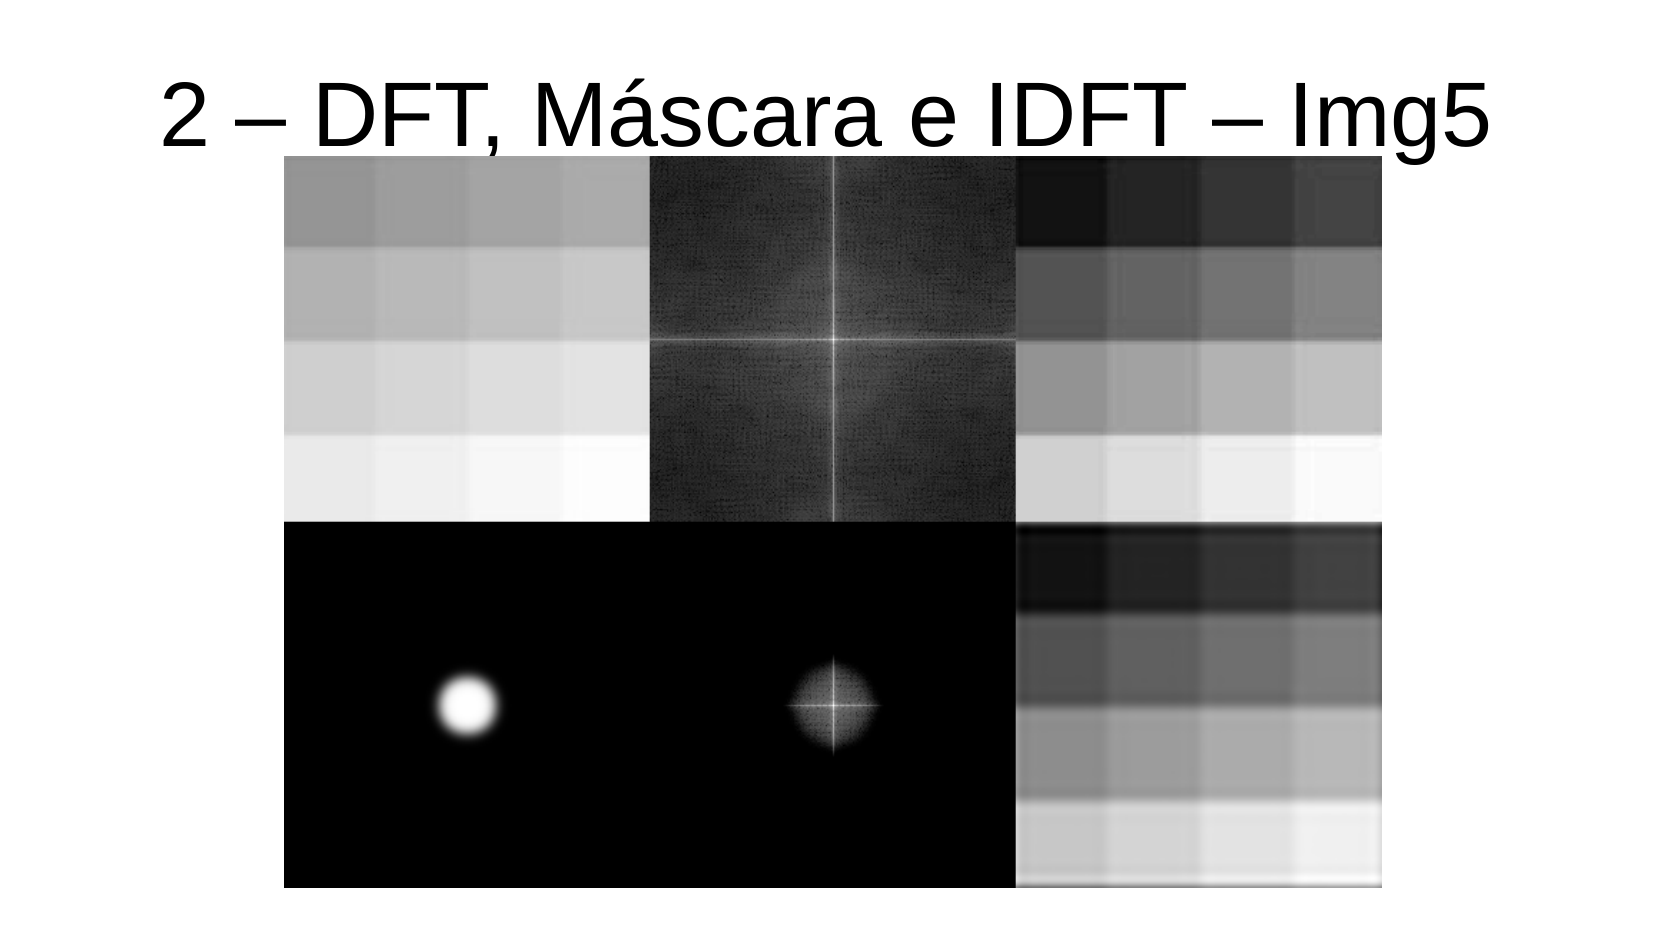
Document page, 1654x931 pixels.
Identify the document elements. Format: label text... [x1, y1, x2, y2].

title 2 – DFT, Máscara e IDFT – Img5 [82, 37, 1571, 193]
picture [284, 156, 1382, 888]
